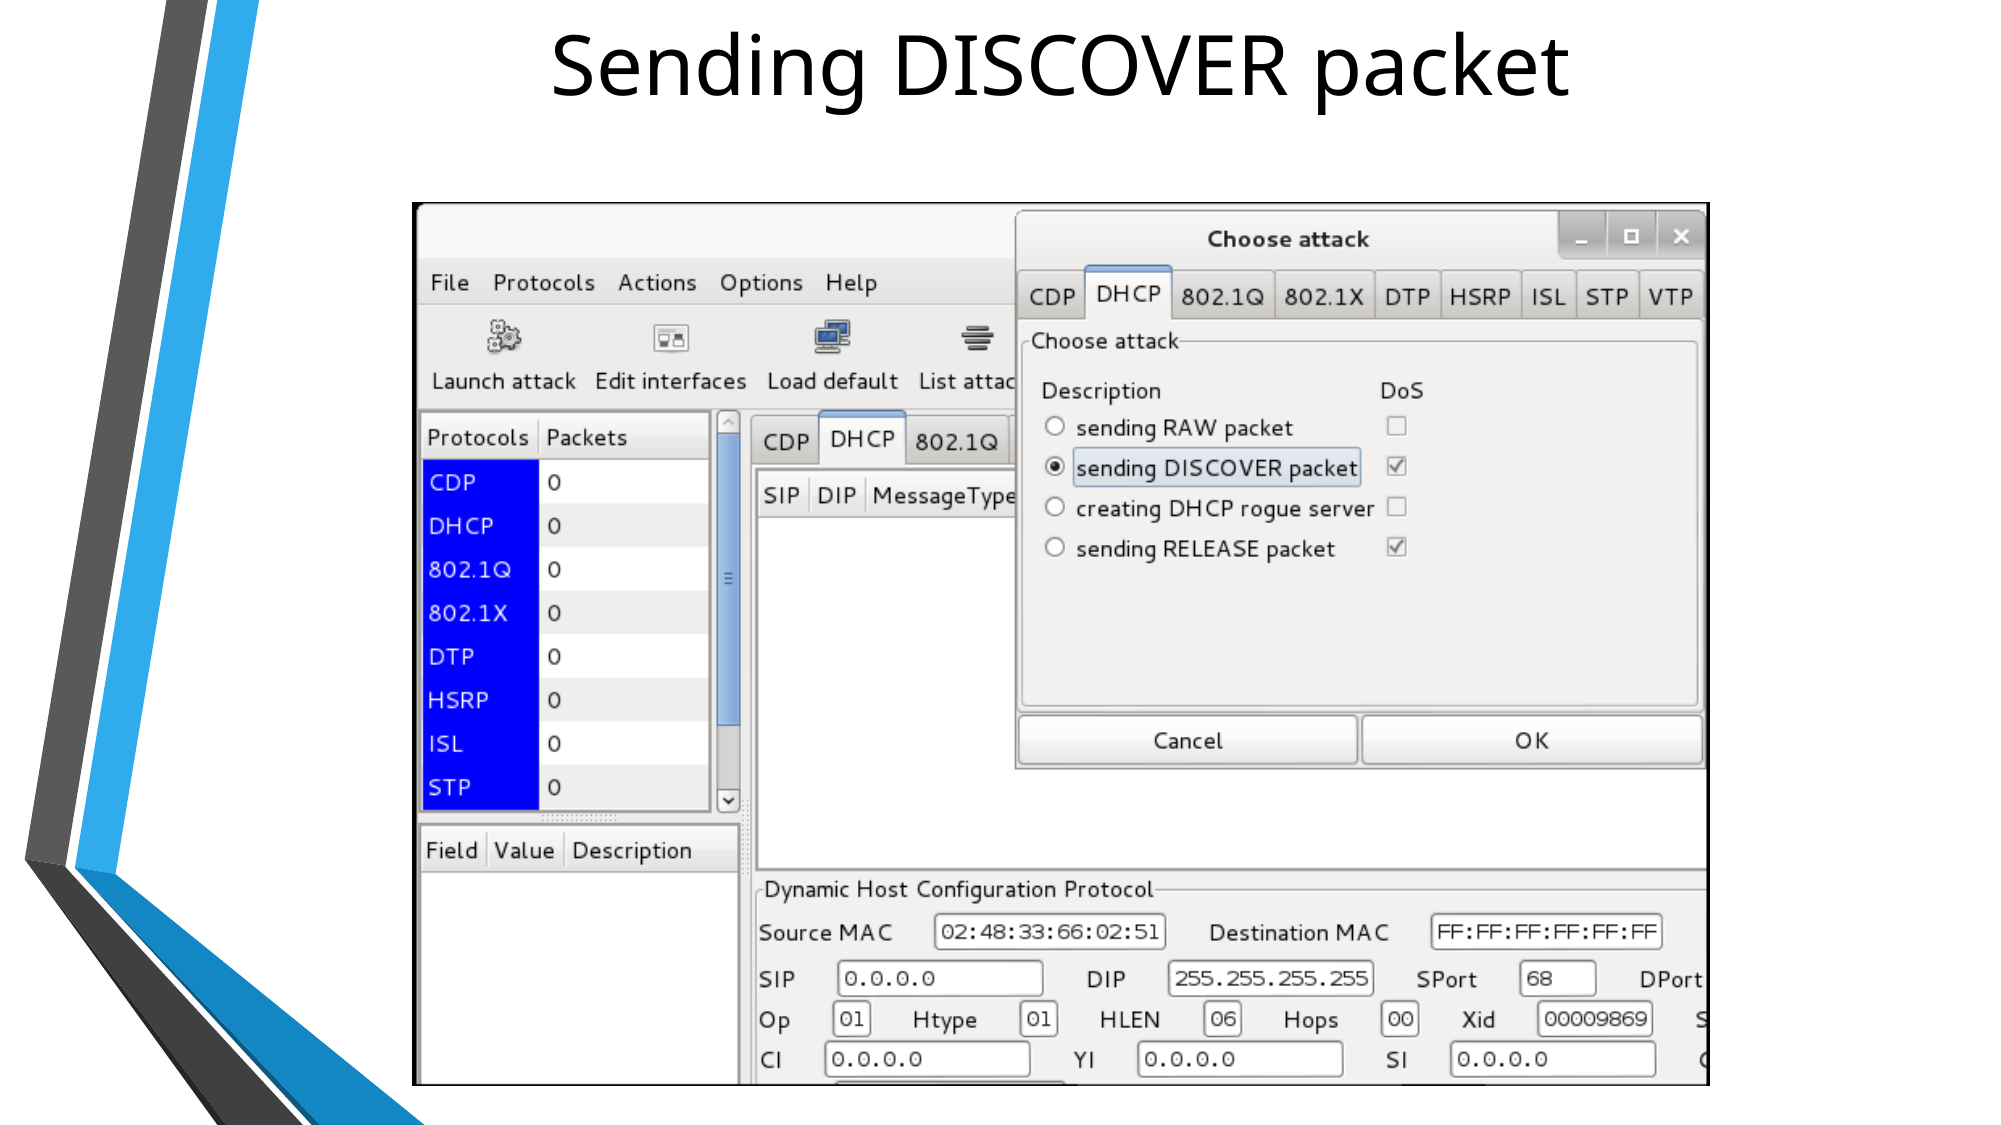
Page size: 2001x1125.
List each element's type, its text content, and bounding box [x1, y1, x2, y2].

title Sending DISCOVER packet [239, 4, 1883, 258]
picture [412, 202, 1710, 1086]
